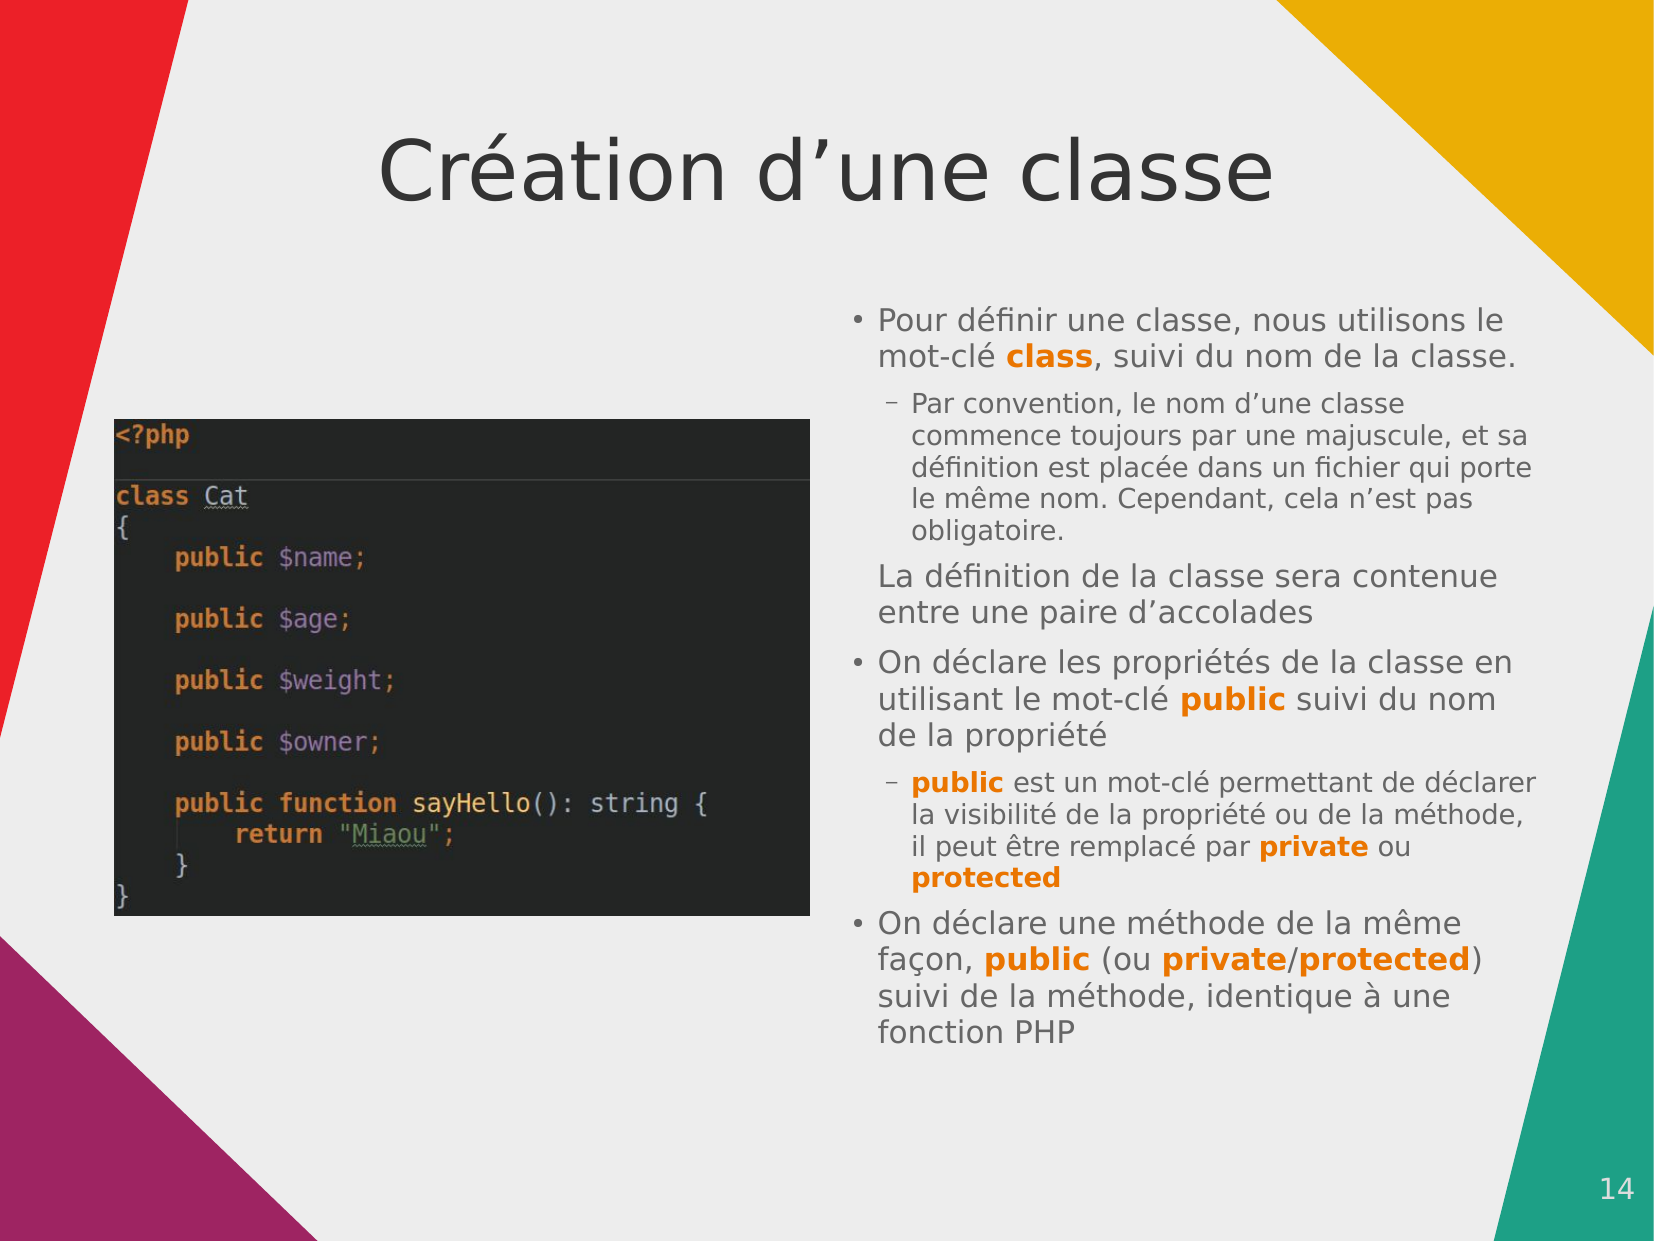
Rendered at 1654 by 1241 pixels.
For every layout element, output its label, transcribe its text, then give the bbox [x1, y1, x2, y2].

list Pour définir une classe, nous utilisons le mot-clé class, suivi du nom de la classe. Par convention, le nom d’une classe commence toujours par une majuscule, et sa définition est placée dans un fichier qui porte le même nom. Cependant, cela n’est pas obligatoire. La définition de la classe sera contenue entre une paire d’accolades On déclare les propriétés de la classe en utilisant le mot-clé public suivi du nom de la propriété public est un mot-clé permettant de déclarer la visibilité de la propriété ou de la méthode, il peut être remplacé par private ou protected On déclare une méthode de la même façon, public (ou private/protected) suivi de la méthode, identique à une fonction PHP [844, 302, 1540, 1052]
title Création d’une classe [114, 73, 1539, 271]
picture [114, 419, 810, 916]
